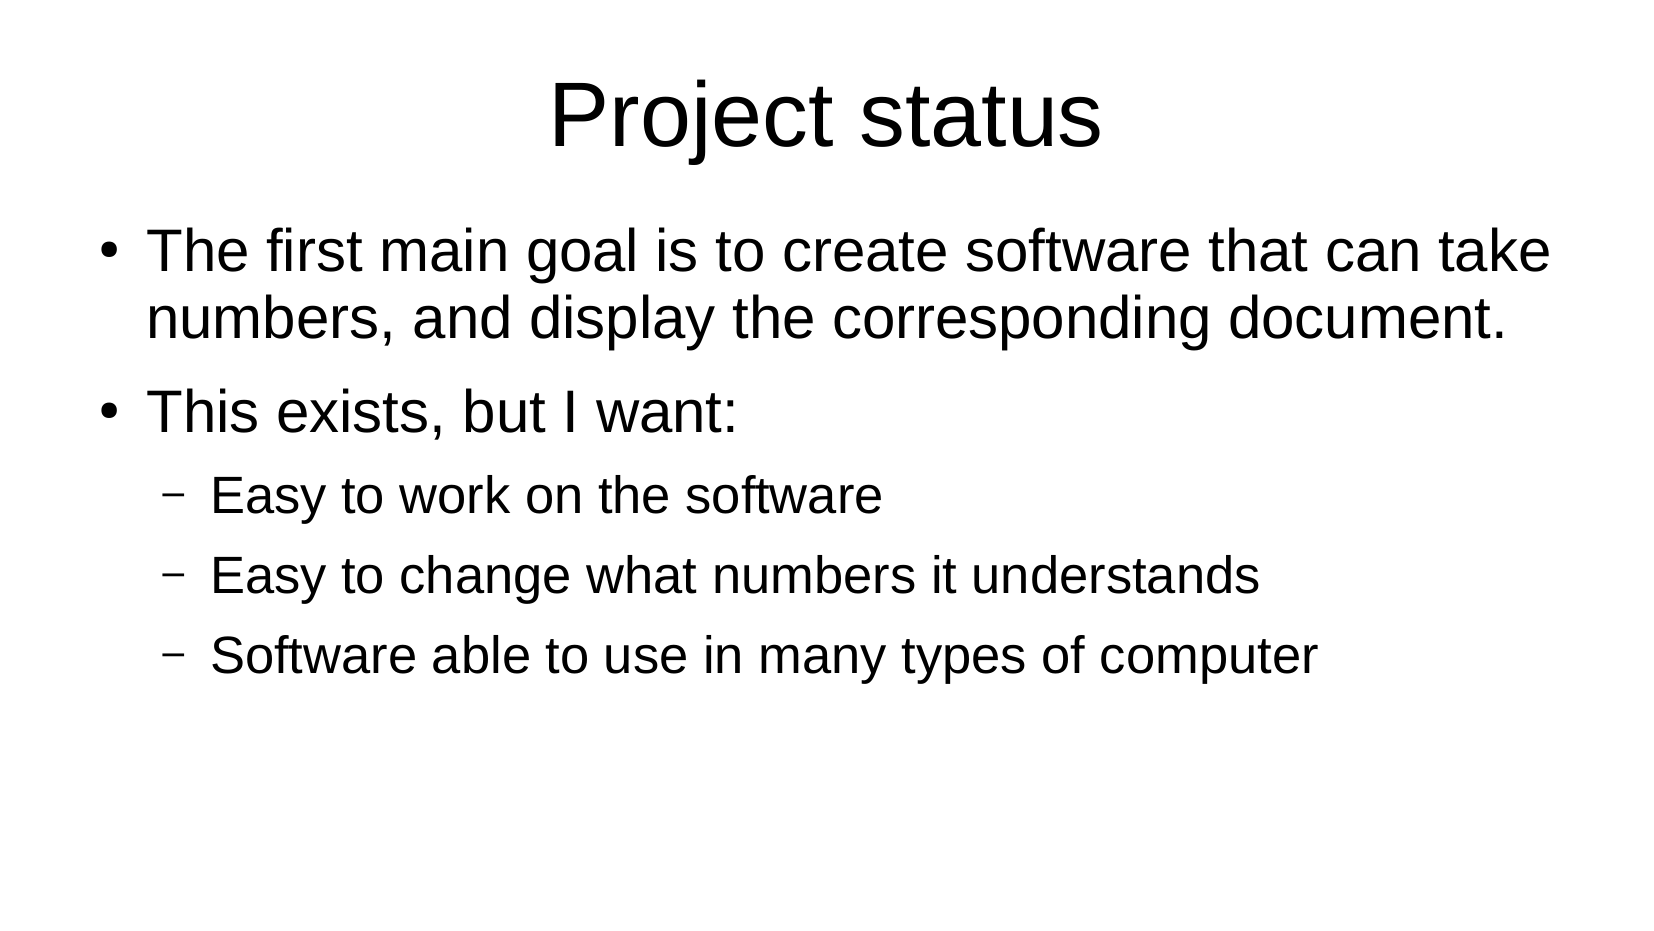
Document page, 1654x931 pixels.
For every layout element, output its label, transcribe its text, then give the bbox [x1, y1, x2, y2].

list The first main goal is to create software that can take numbers, and display the corresponding document. This exists, but I want: Easy to work on the software Easy to change what numbers it understands Software able to use in many types of computer [82, 217, 1571, 758]
title Project status [82, 37, 1571, 193]
